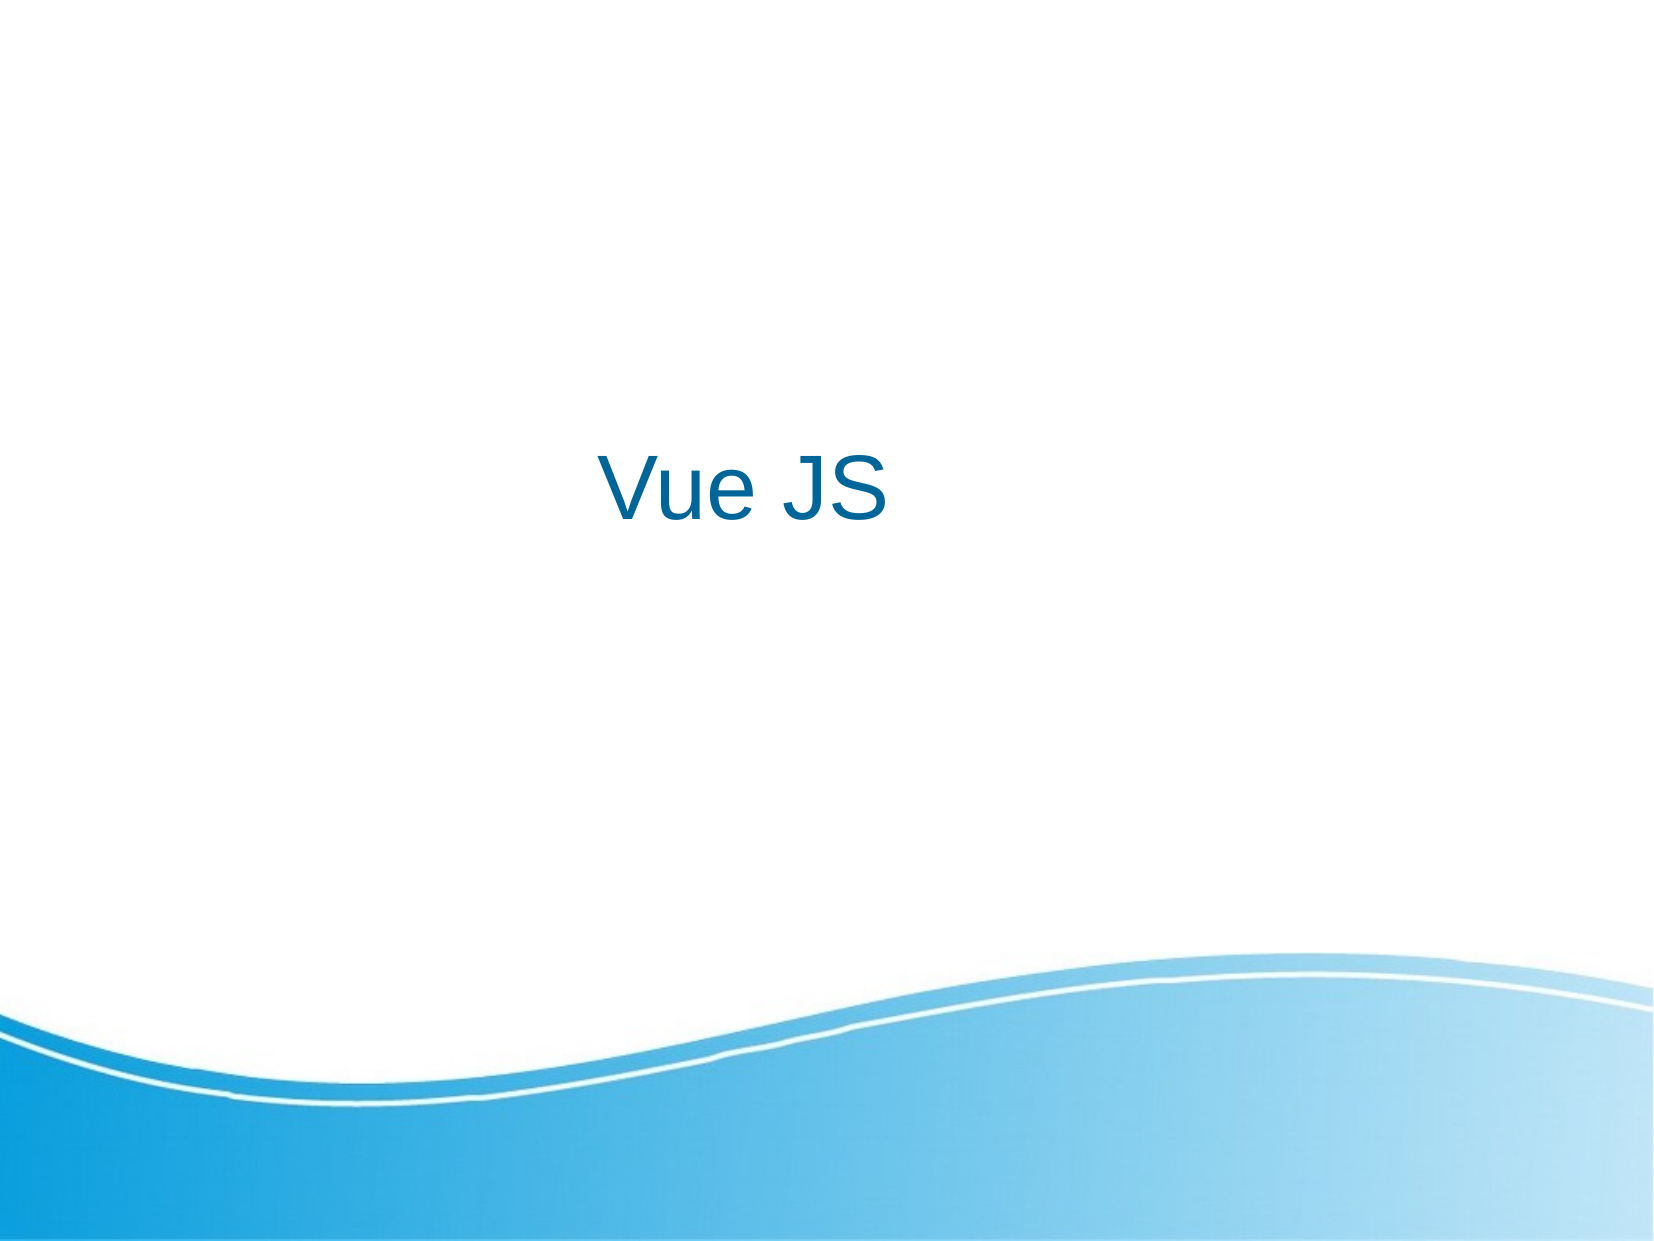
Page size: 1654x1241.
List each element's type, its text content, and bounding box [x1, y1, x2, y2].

picture [0, 952, 1654, 1241]
title Vue JS [0, 384, 1489, 592]
